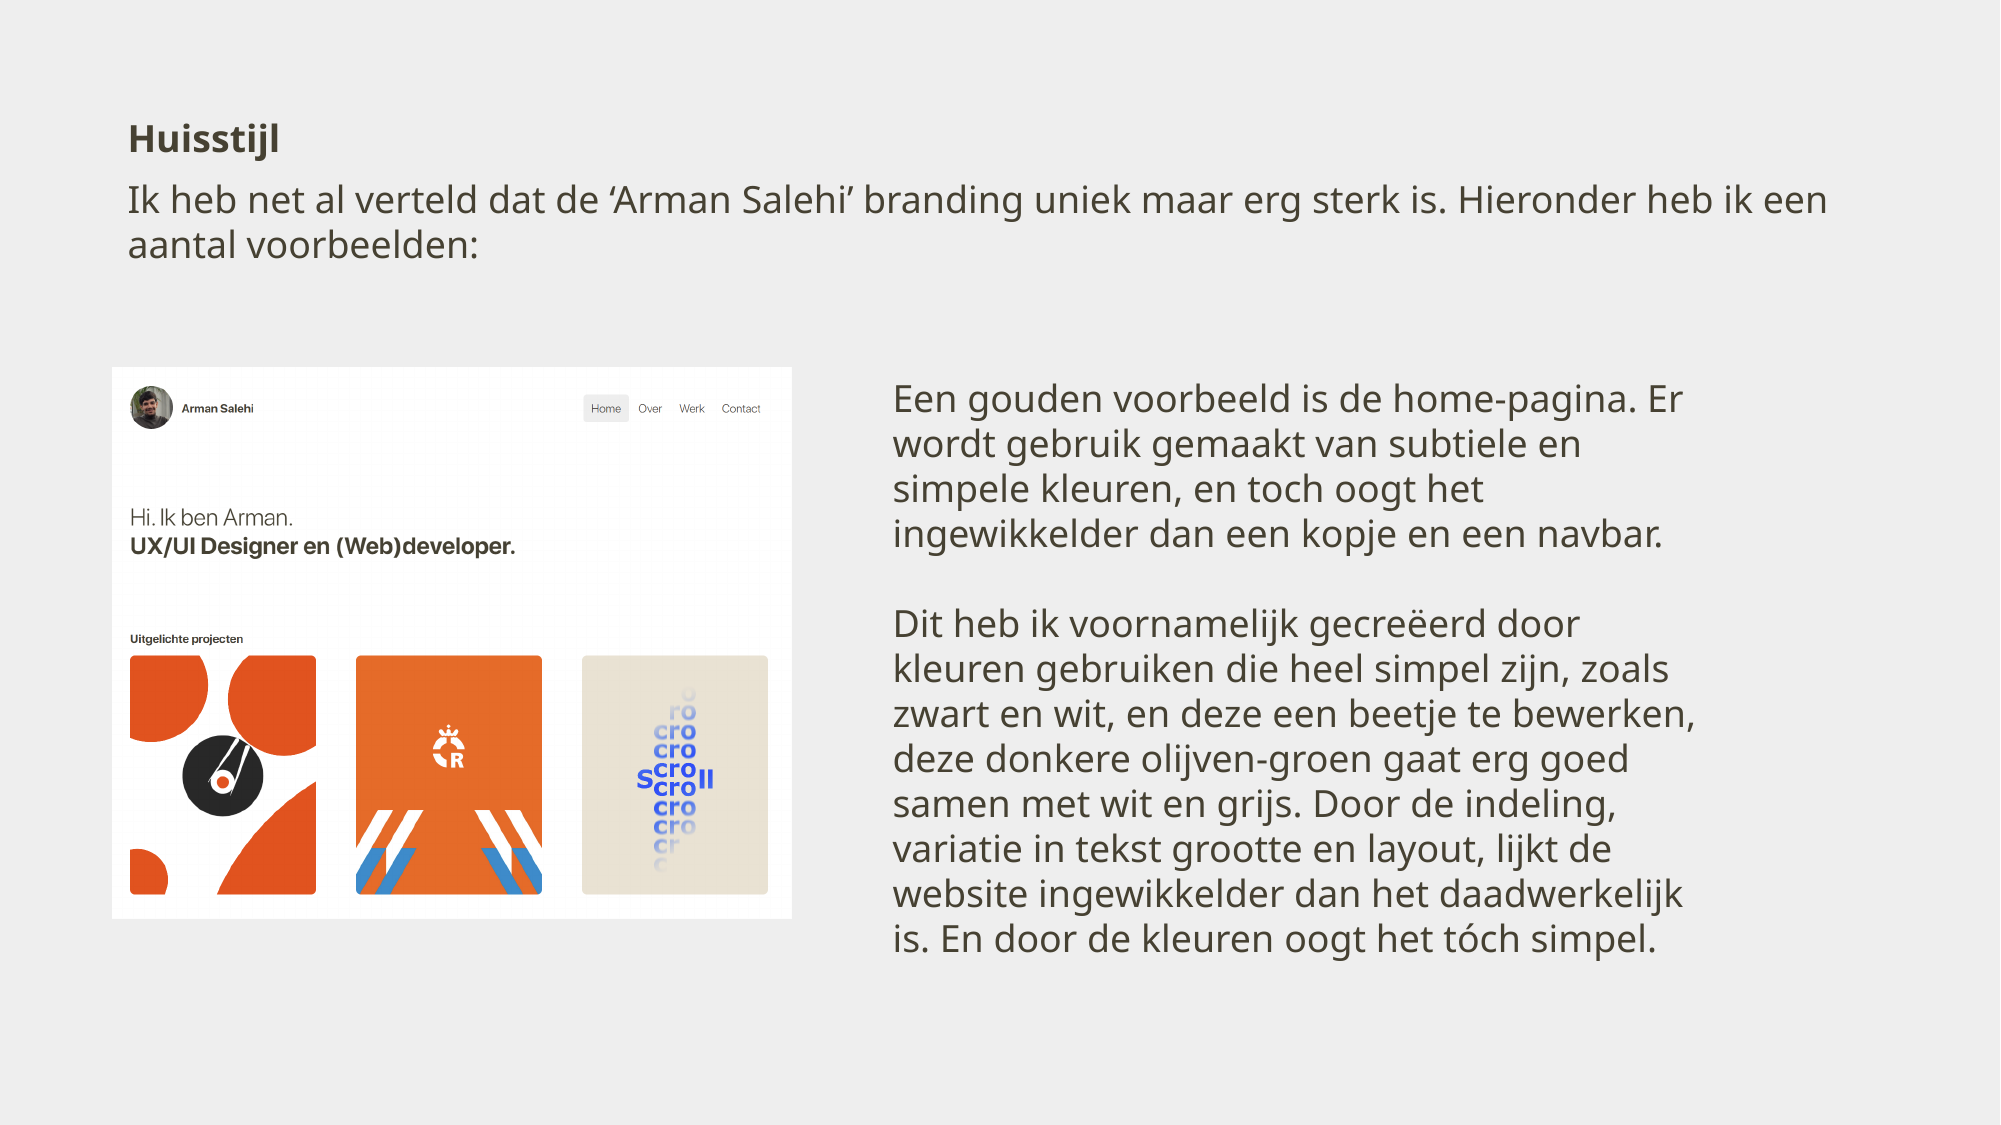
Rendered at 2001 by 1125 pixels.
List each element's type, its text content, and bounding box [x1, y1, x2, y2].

text_box Huisstijl [112, 108, 307, 168]
text_box [0, 0, 2000, 1125]
text_box Ik heb net al verteld dat de ‘Arman Salehi’ branding uniek maar erg sterk is. Hieronder heb ik een aantal voorbeelden: [112, 168, 1863, 275]
text_box Een gouden voorbeeld is de home-pagina. Er wordt gebruik gemaakt van subtiele en simpele kleuren, en toch oogt het ingewikkelder dan een kopje en een navbar. Dit heb ik voornamelijk gecreëerd door kleuren gebruiken die heel simpel zijn, zoals zwart en wit, en deze een beetje te bewerken, deze donkere olijven-groen gaat erg goed samen met wit en grijs. Door de indeling, variatie in tekst grootte en layout, lijkt de website ingewikkelder dan het daadwerkelijk is. En door de kleuren oogt het tóch simpel. [877, 367, 1716, 928]
picture [112, 367, 792, 919]
